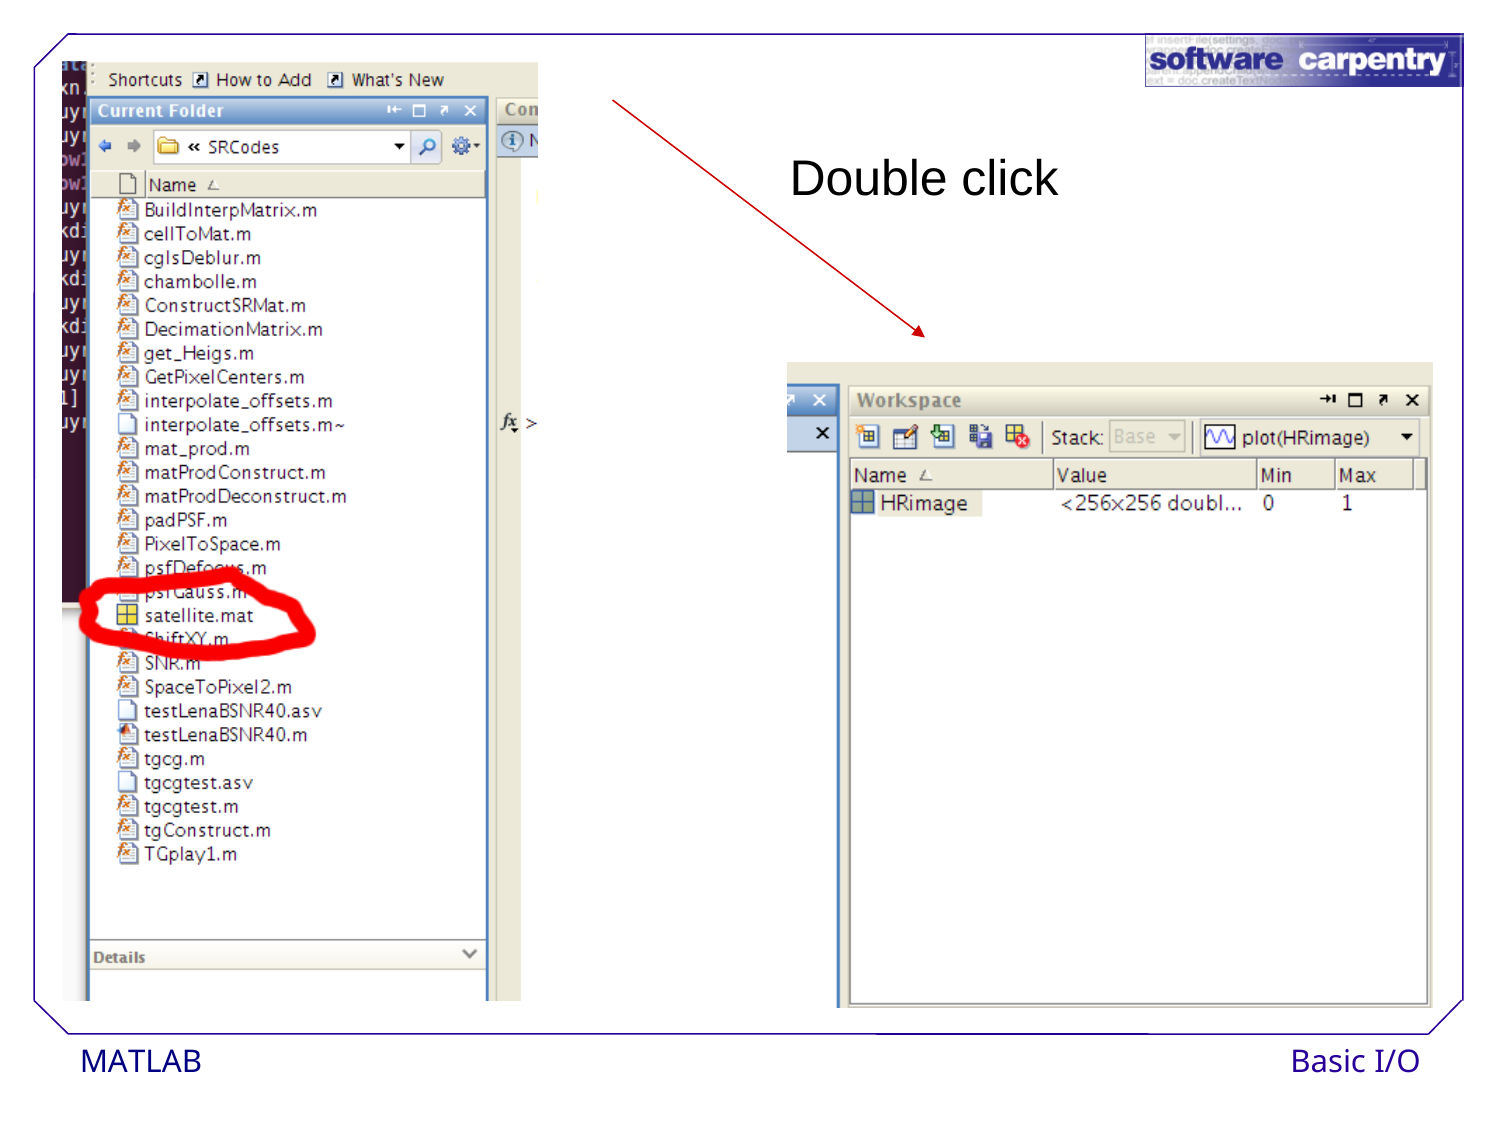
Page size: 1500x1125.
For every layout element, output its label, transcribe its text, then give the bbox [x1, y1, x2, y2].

text_box Double click [774, 137, 1138, 213]
picture [787, 362, 1433, 1008]
picture [62, 61, 538, 1001]
picture [1145, 33, 1464, 87]
